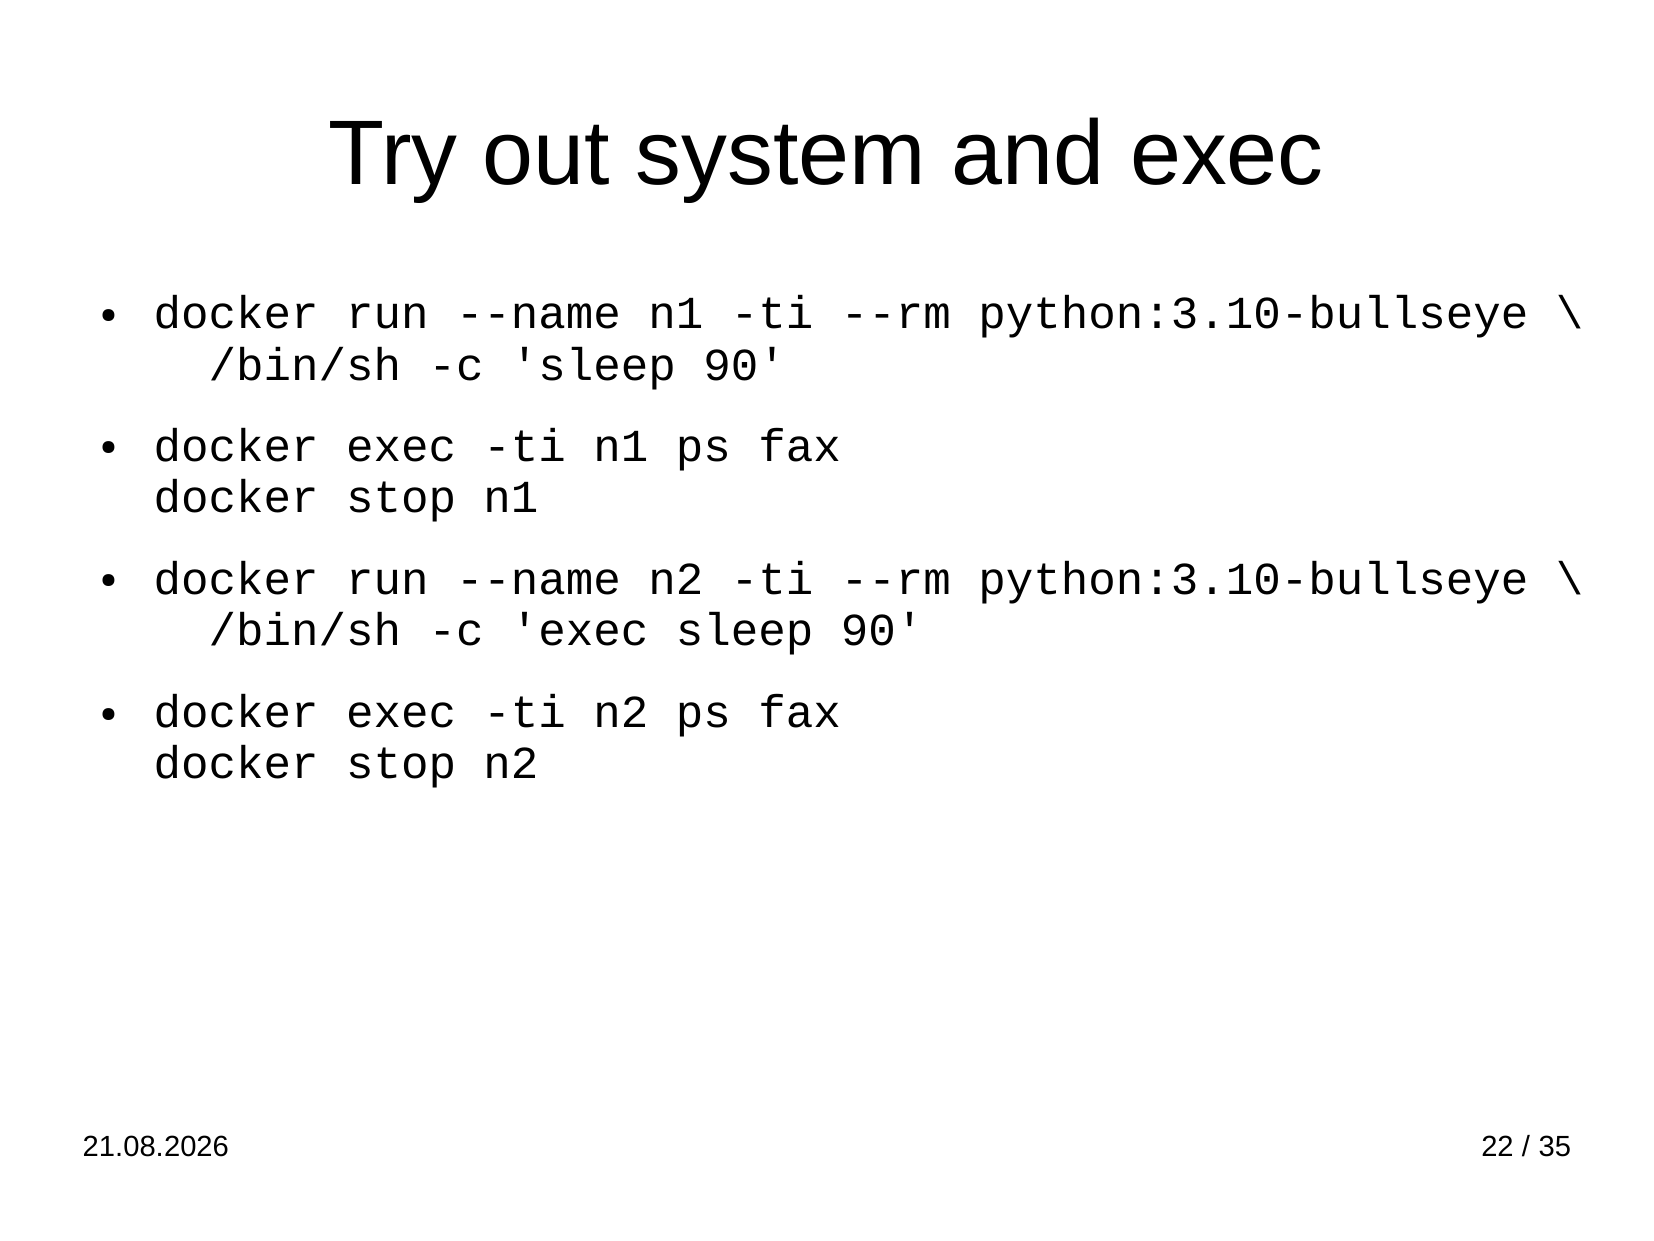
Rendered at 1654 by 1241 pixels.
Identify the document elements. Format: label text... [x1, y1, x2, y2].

list docker run --name n1 -ti --rm python:3.10-bullseye \ /bin/sh -c 'sleep 90' docker exec -ti n1 ps fax docker stop n1 docker run --name n2 -ti --rm python:3.10-bullseye \ /bin/sh -c 'exec sleep 90' docker exec -ti n2 ps fax docker stop n2 [82, 290, 1607, 1010]
title Try out system and exec [82, 49, 1571, 257]
